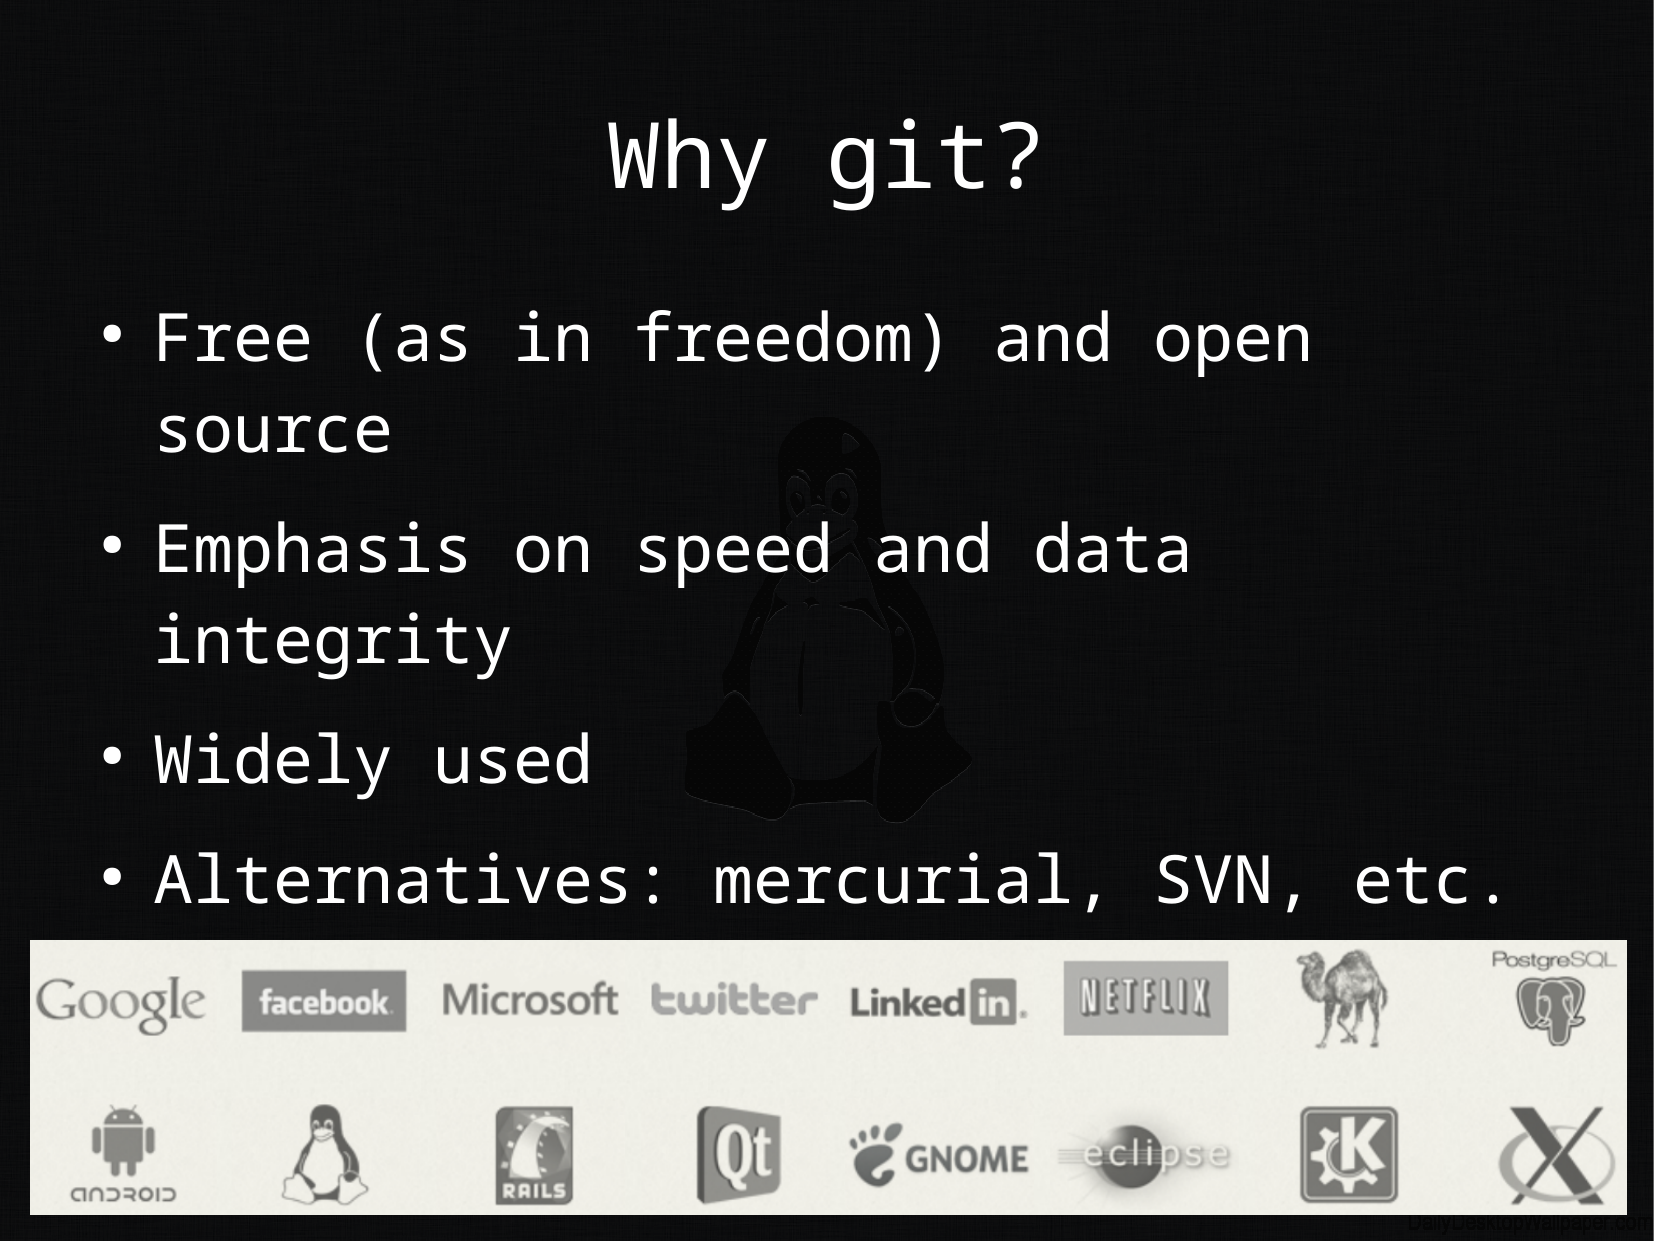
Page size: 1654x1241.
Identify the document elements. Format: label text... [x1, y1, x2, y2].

list Free (as in freedom) and open source Emphasis on speed and data integrity Widely used Alternatives: mercurial, SVN, etc. [82, 290, 1571, 940]
picture [0, 0, 1654, 1241]
title Why git? [82, 49, 1571, 257]
